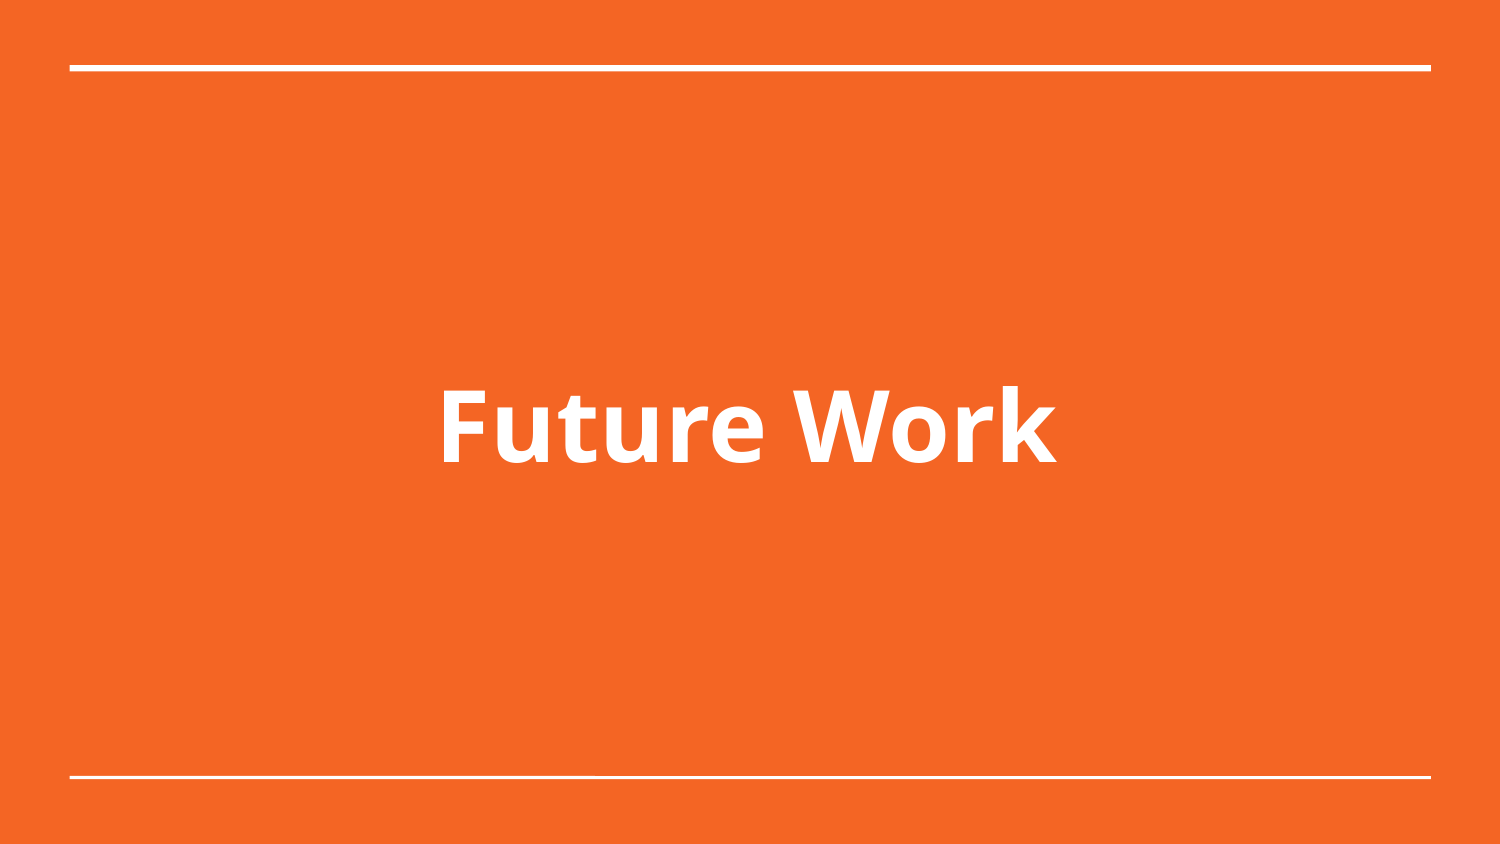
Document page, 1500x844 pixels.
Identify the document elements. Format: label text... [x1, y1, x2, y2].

title Future Work [66, 296, 1428, 550]
